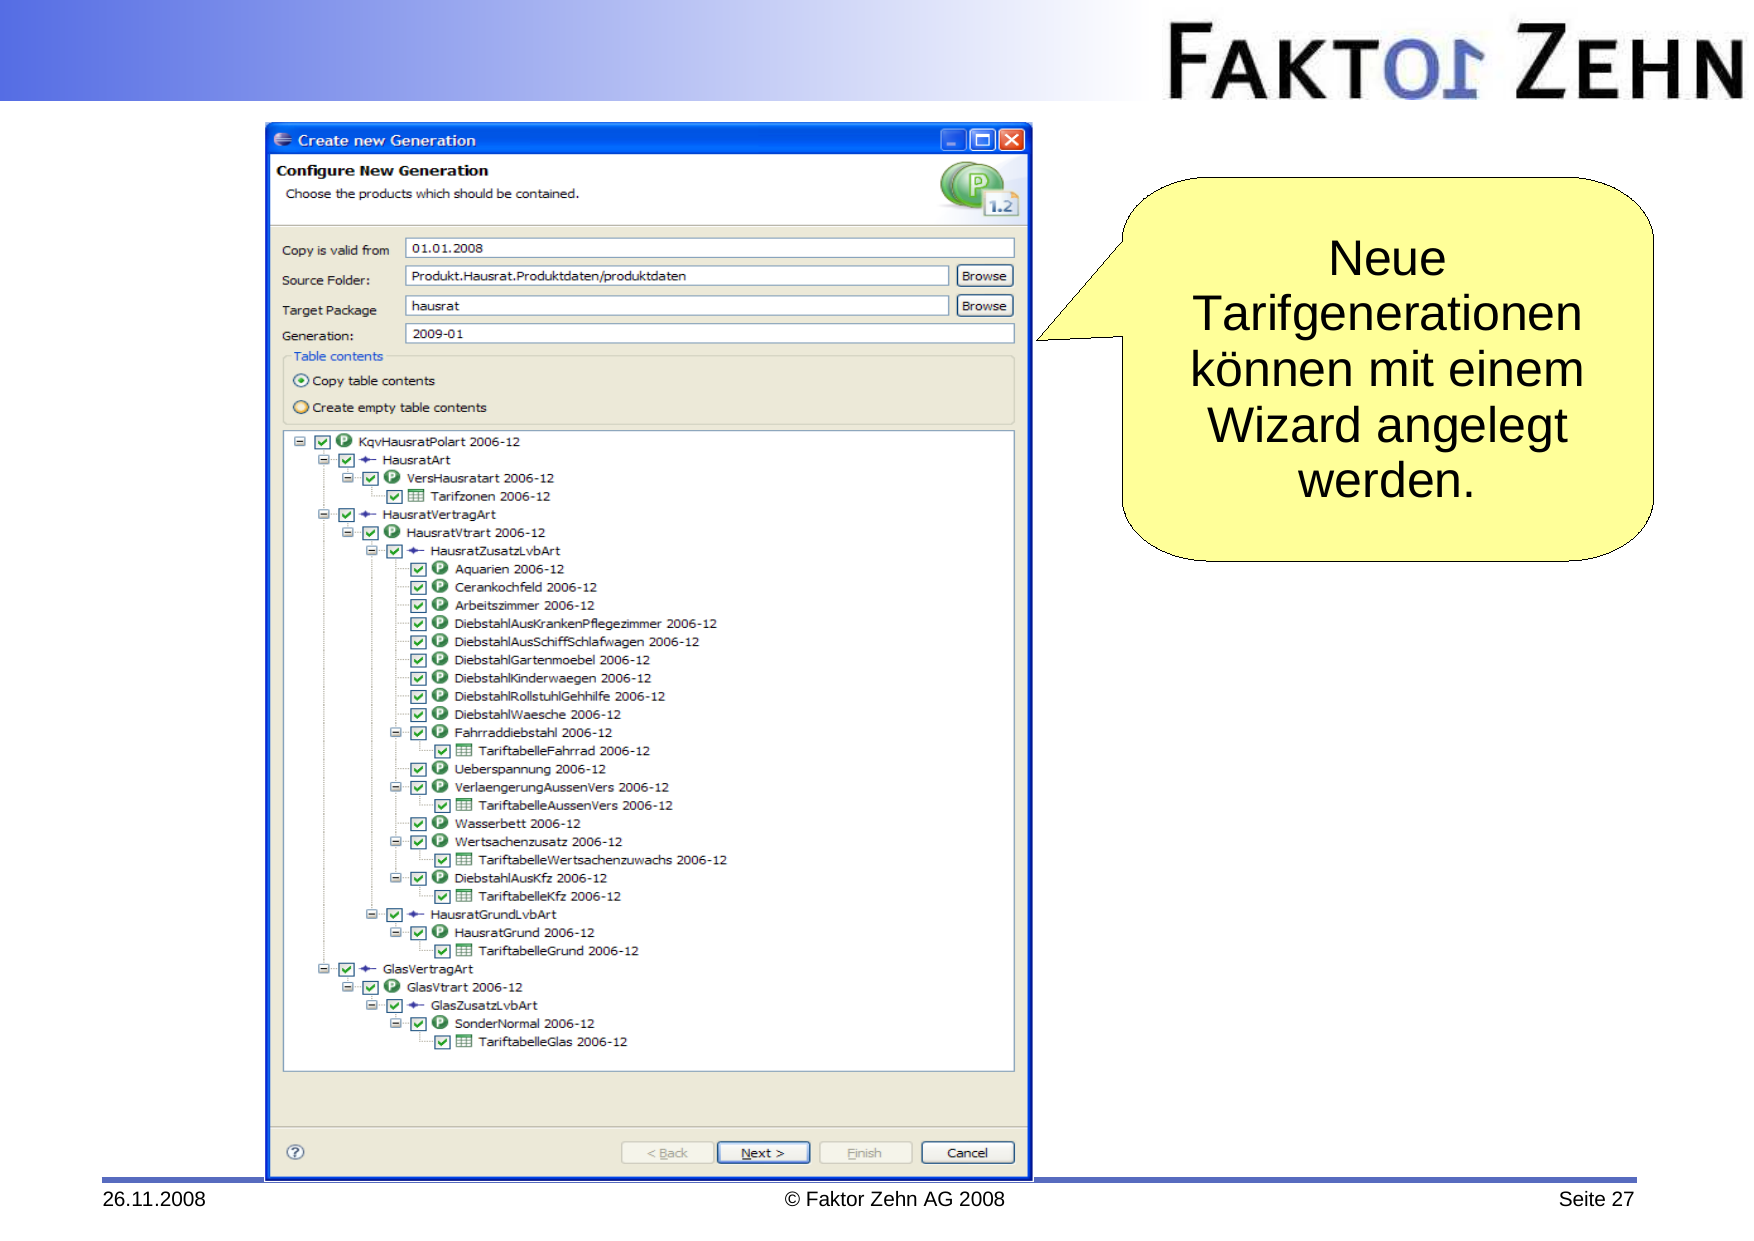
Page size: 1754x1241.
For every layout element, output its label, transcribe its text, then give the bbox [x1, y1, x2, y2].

picture [264, 120, 1034, 1182]
text_box Neue Tarifgenerationen können mit einem Wizard angelegt werden. [1036, 177, 1654, 562]
picture [1162, 7, 1752, 100]
